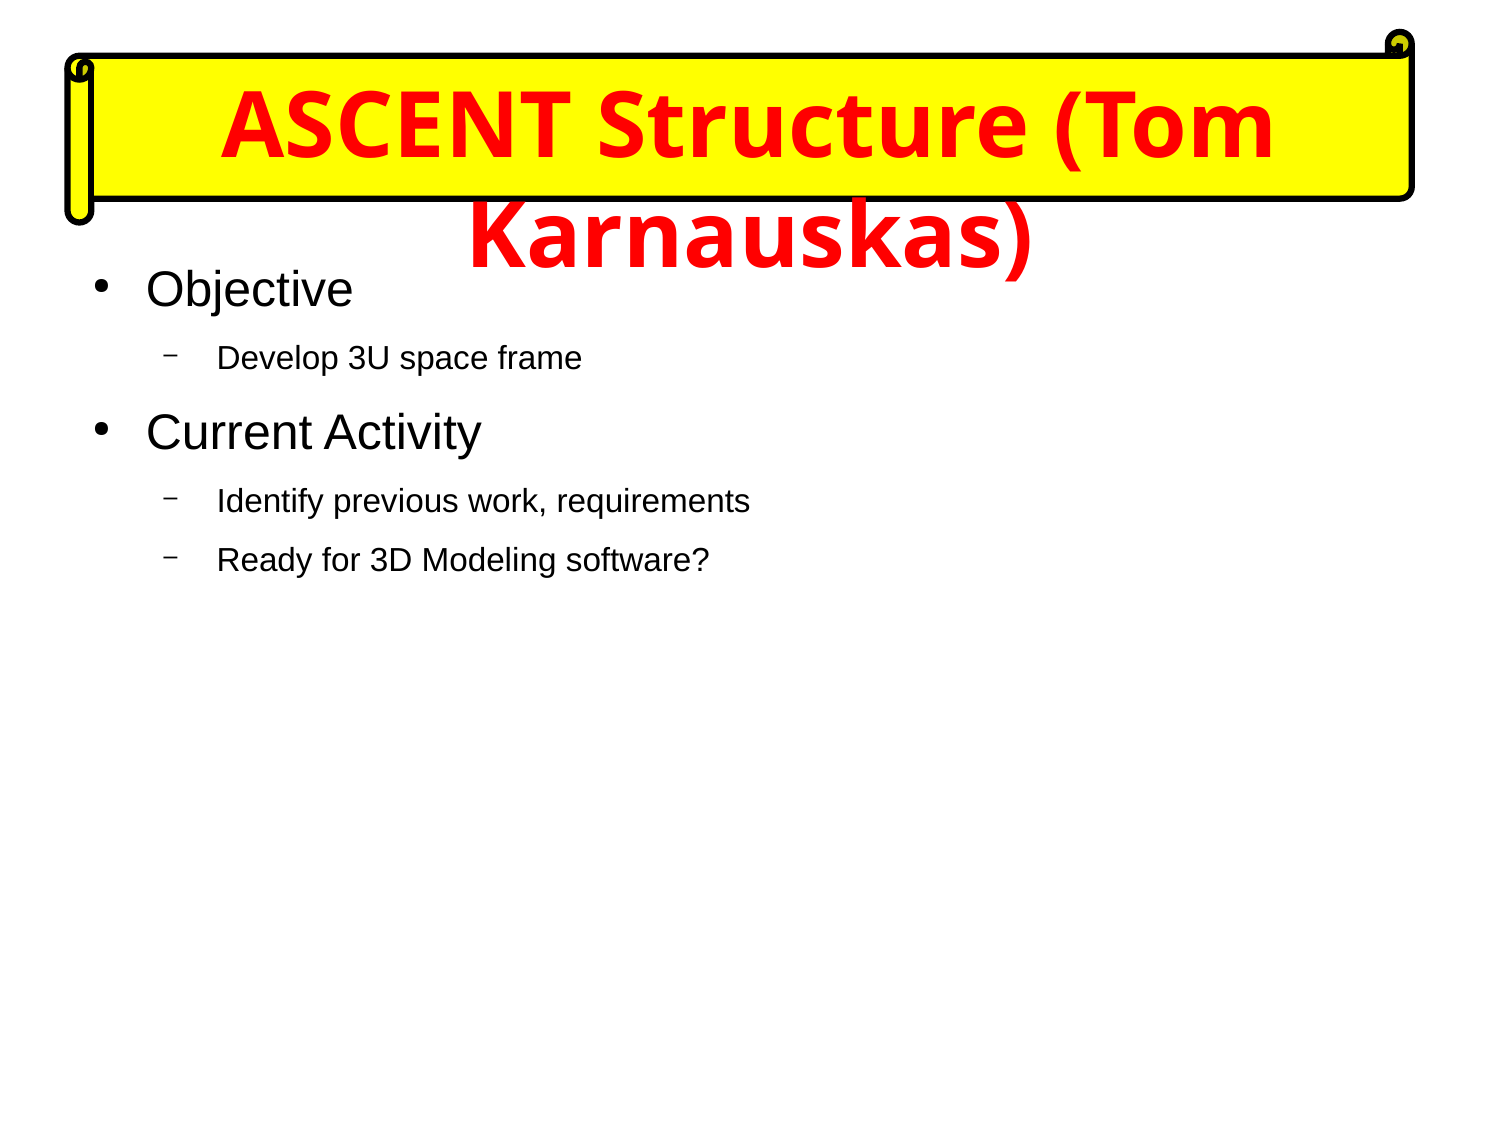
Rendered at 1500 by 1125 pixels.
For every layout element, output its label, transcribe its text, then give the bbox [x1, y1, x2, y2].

text_box [72, 31, 1412, 58]
text_box ASCENT Structure (Tom Karnauskas) [0, 58, 1500, 294]
list Objective Develop 3U space frame Current Activity Identify previous work, requirements Ready for 3D Modeling software? [75, 294, 1425, 916]
